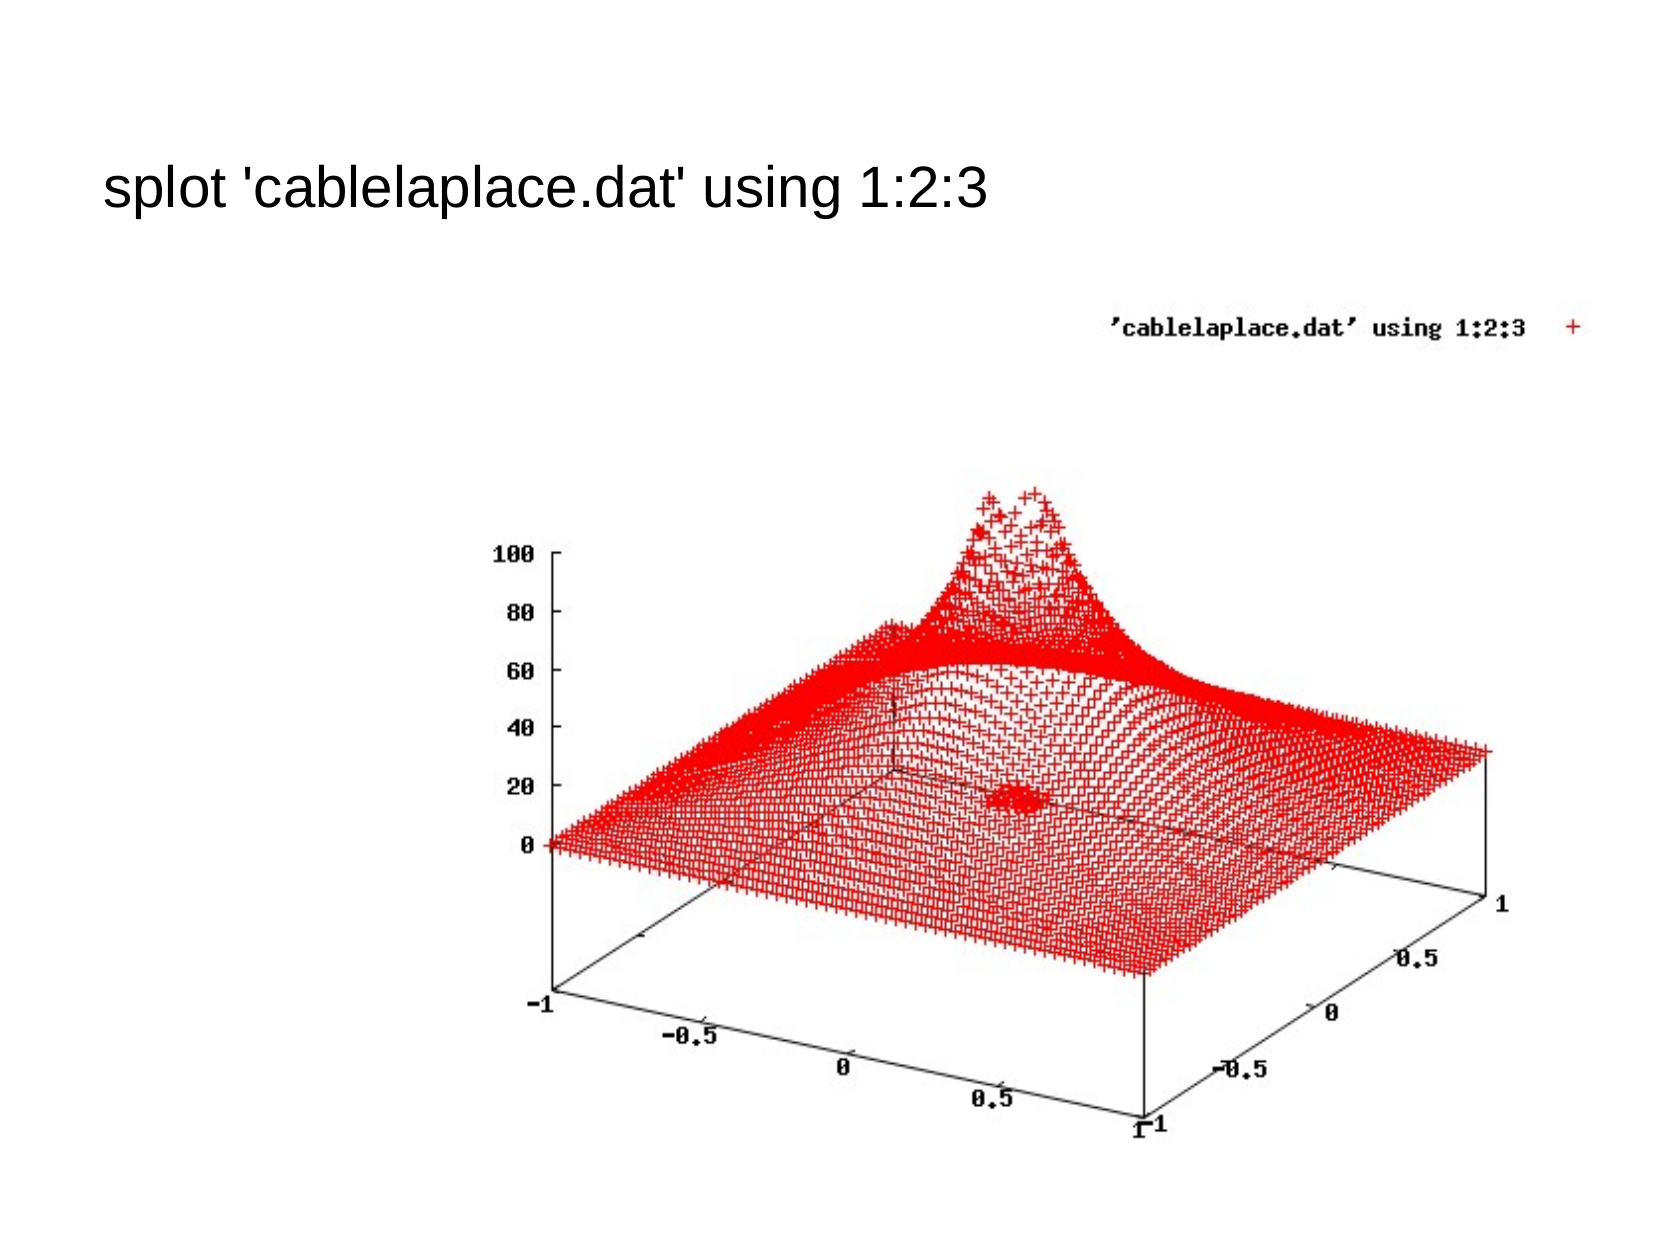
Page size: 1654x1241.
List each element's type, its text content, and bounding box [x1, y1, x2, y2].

text_box splot 'cablelaplace.dat' using 1:2:3 [88, 147, 1270, 228]
picture [383, 236, 1654, 1241]
